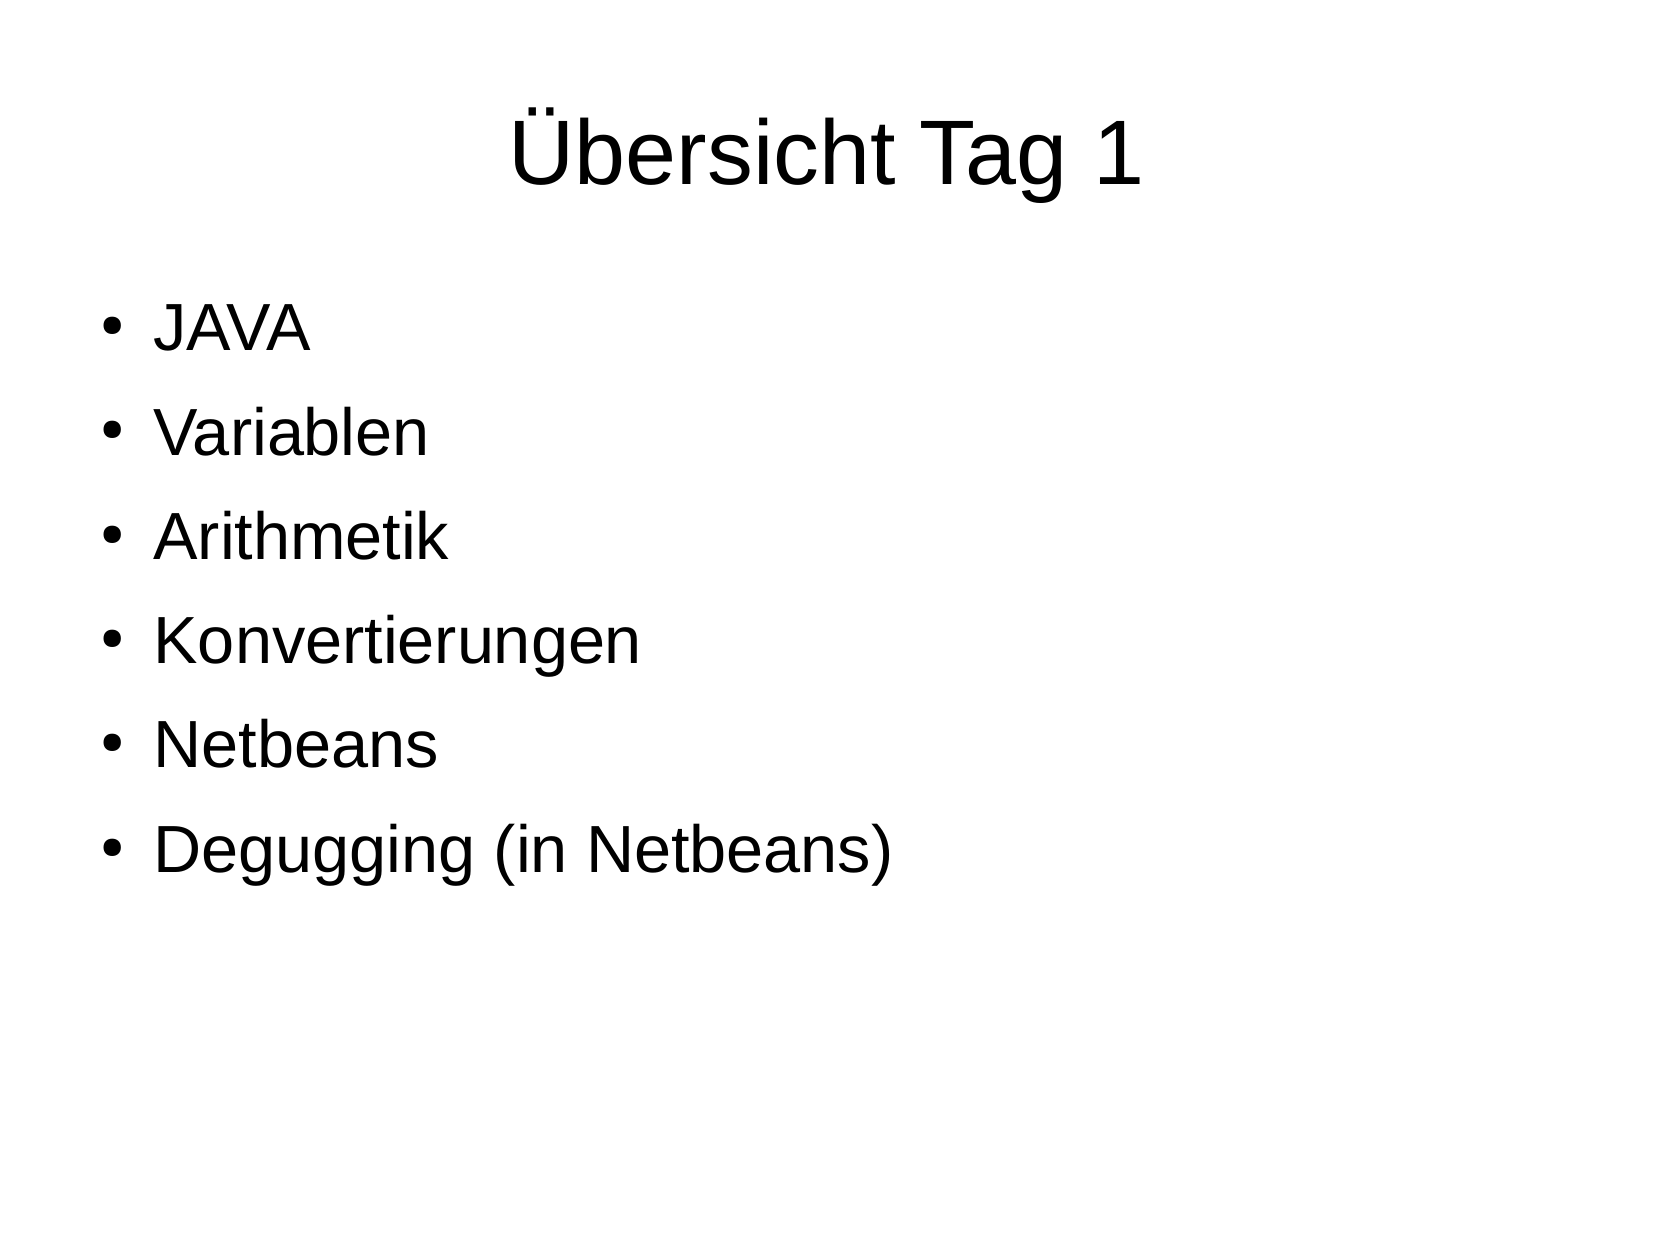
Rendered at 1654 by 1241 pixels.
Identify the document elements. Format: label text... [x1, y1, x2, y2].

list JAVA Variablen Arithmetik Konvertierungen Netbeans Degugging (in Netbeans) [82, 290, 1571, 1109]
title Übersicht Tag 1 [82, 49, 1571, 257]
